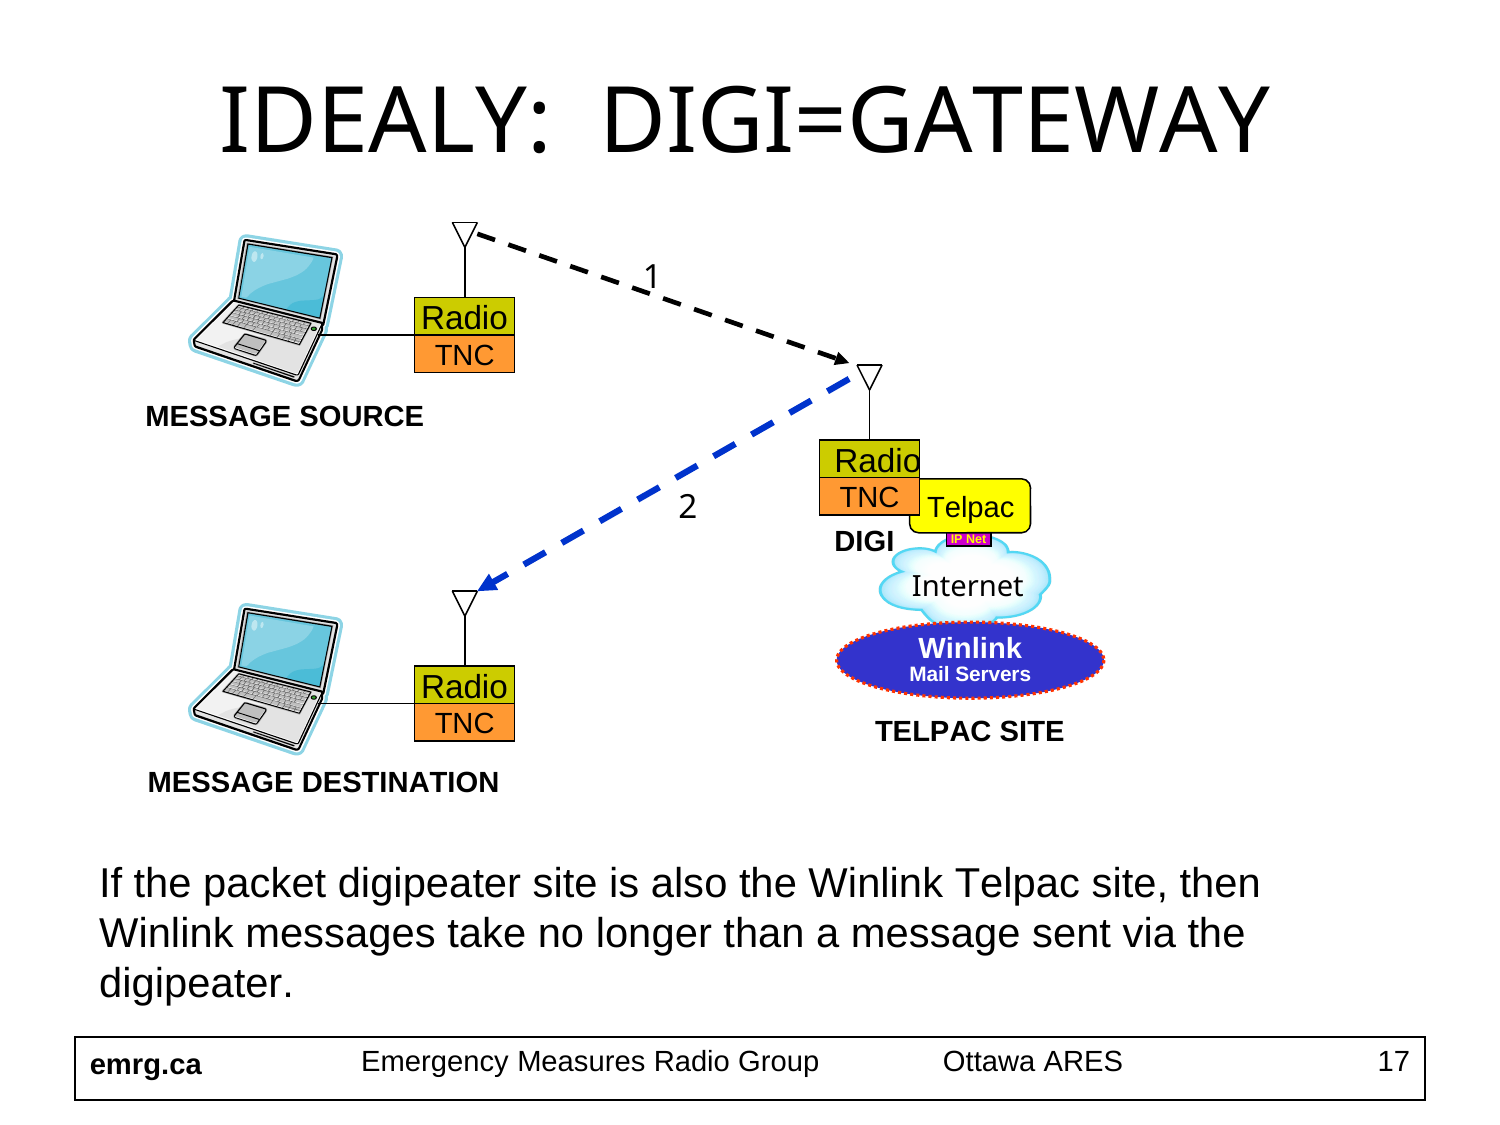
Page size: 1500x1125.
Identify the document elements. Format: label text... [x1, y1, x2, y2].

text_box Internet [896, 560, 1039, 611]
picture [187, 233, 344, 388]
picture [876, 532, 1054, 632]
text_box 2 [663, 477, 713, 533]
text_box Radio [414, 666, 515, 704]
text_box IP Net [946, 533, 991, 546]
text_box Radio [819, 440, 920, 478]
text_box TNC [414, 335, 515, 373]
text_box MESSAGE SOURCE [130, 390, 440, 441]
text_box DIGI [819, 515, 910, 566]
text_box 1 [628, 247, 677, 303]
text_box TELPAC SITE [860, 704, 1080, 756]
text_box Radio [414, 297, 515, 335]
text_box TNC [819, 478, 920, 516]
picture [187, 602, 344, 755]
text_box Winlink Mail Servers [836, 622, 1104, 699]
text_box IDEALY: DIGI=GATEWAY [70, 21, 1421, 210]
text_box MESSAGE DESTINATION [132, 755, 515, 807]
text_box Telpac [910, 478, 1031, 533]
text_box TNC [414, 704, 515, 742]
text_box If the packet digipeater site is also the Winlink Telpac site, then Winlink messages take no longer than a message sent via the digipeater. [84, 847, 1408, 1014]
